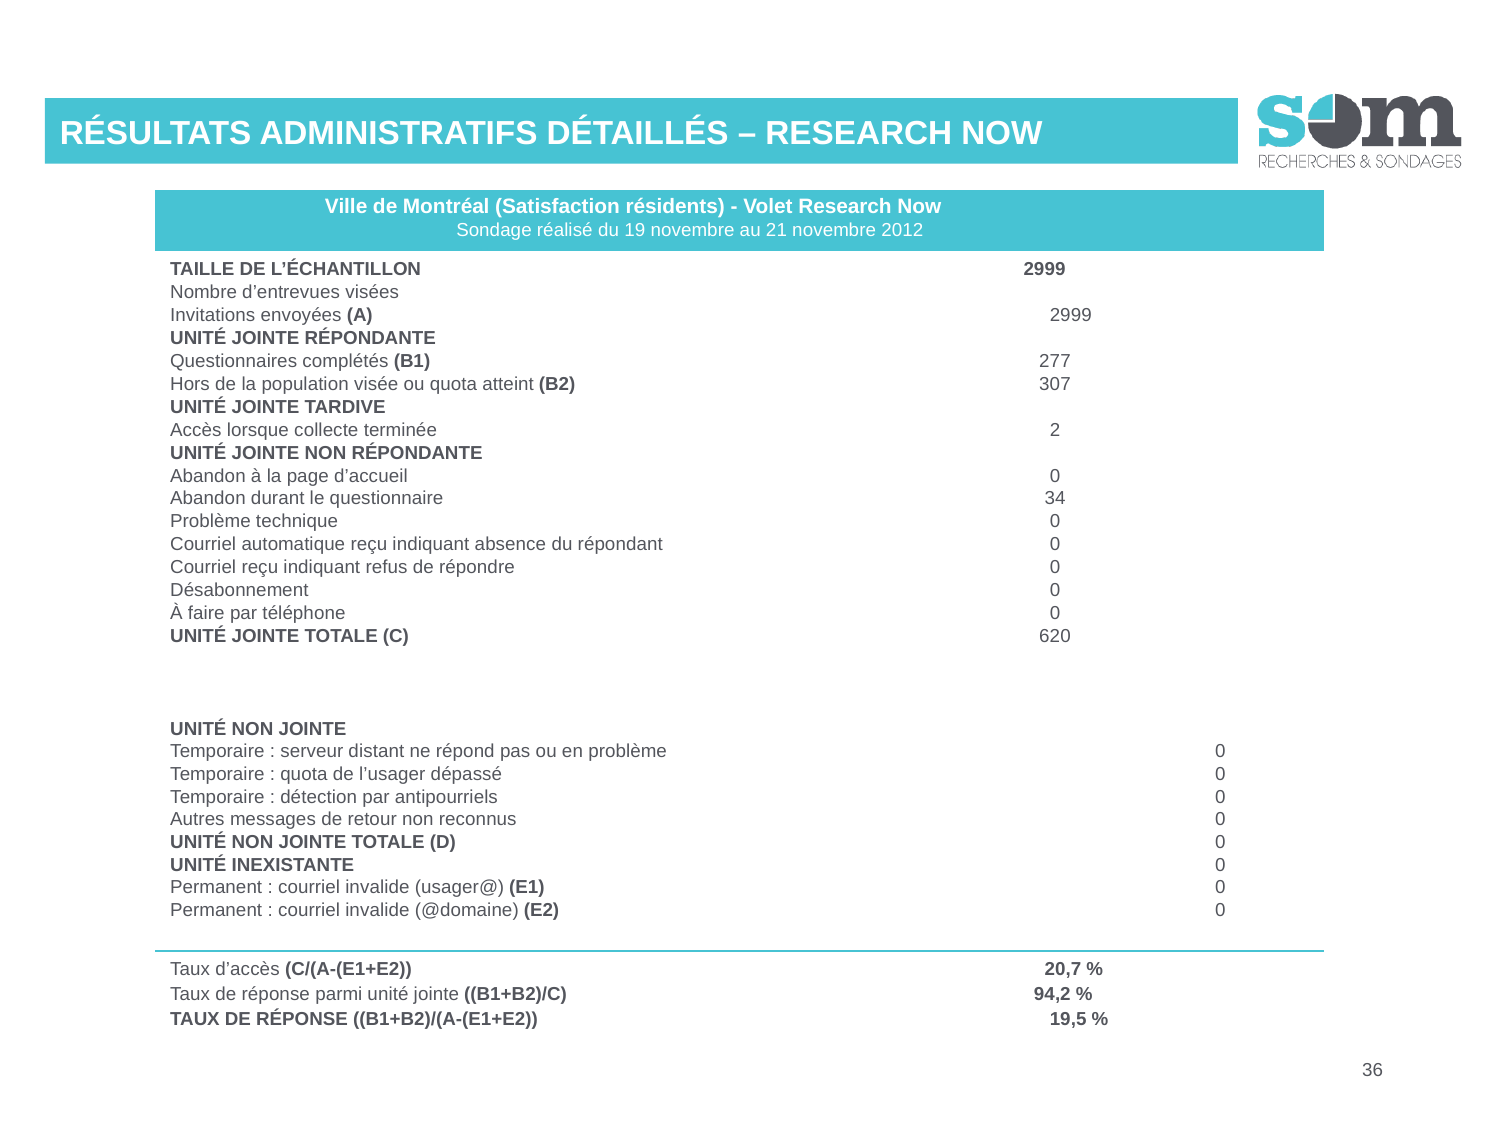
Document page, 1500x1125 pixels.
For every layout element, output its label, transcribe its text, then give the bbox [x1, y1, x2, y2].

table_cell 0 0 0 0 0 0 0 0 [929, 713, 1324, 950]
table_cell Taux d’accès (C/(A-(E1+E2)) Taux de réponse parmi unité jointe ((B1+B2)/C) TAUX DE RÉPONSE ((B1+B2)/(A-(E1+E2)) [155, 952, 929, 1040]
title RÉSULTATS ADMINISTRATIFS DÉTAILLÉS – RESEARCH NOW [44, 98, 1238, 164]
table_header Ville de Montréal (Satisfaction résidents) - Volet Research Now Sondage réalisé du 19 novembre au 21 novembre 2012 [155, 190, 1324, 251]
table_cell 20,7 % 94,2 % 19,5 % [929, 952, 1324, 1040]
table_cell UNITÉ NON JOINTE Temporaire : serveur distant ne répond pas ou en problème Temporaire : quota de l’usager dépassé Temporaire : détection par antipourriels Autres messages de retour non reconnus UNITÉ NON JOINTE TOTALE (D) UNITÉ INEXISTANTE Permanent : courriel invalide (usager@) (E1) Permanent : courriel invalide (@domaine) (E2) [155, 713, 929, 950]
table_cell TAILLE DE L’ÉCHANTILLON Nombre d’entrevues visées Invitations envoyées (A) UNITÉ JOINTE RÉPONDANTE Questionnaires complétés (B1) Hors de la population visée ou quota atteint (B2) UNITÉ JOINTE TARDIVE Accès lorsque collecte terminée UNITÉ JOINTE NON RÉPONDANTE Abandon à la page d’accueil Abandon durant le questionnaire Problème technique Courriel automatique reçu indiquant absence du répondant Courriel reçu indiquant refus de répondre Désabonnement À faire par téléphone UNITÉ JOINTE TOTALE (C) [155, 251, 929, 713]
table_cell 2999 2999 277 307 2 0 34 0 0 0 0 0 620 [929, 251, 1324, 713]
picture [1239, 78, 1474, 178]
text_box <numéro> [1347, 1050, 1463, 1088]
